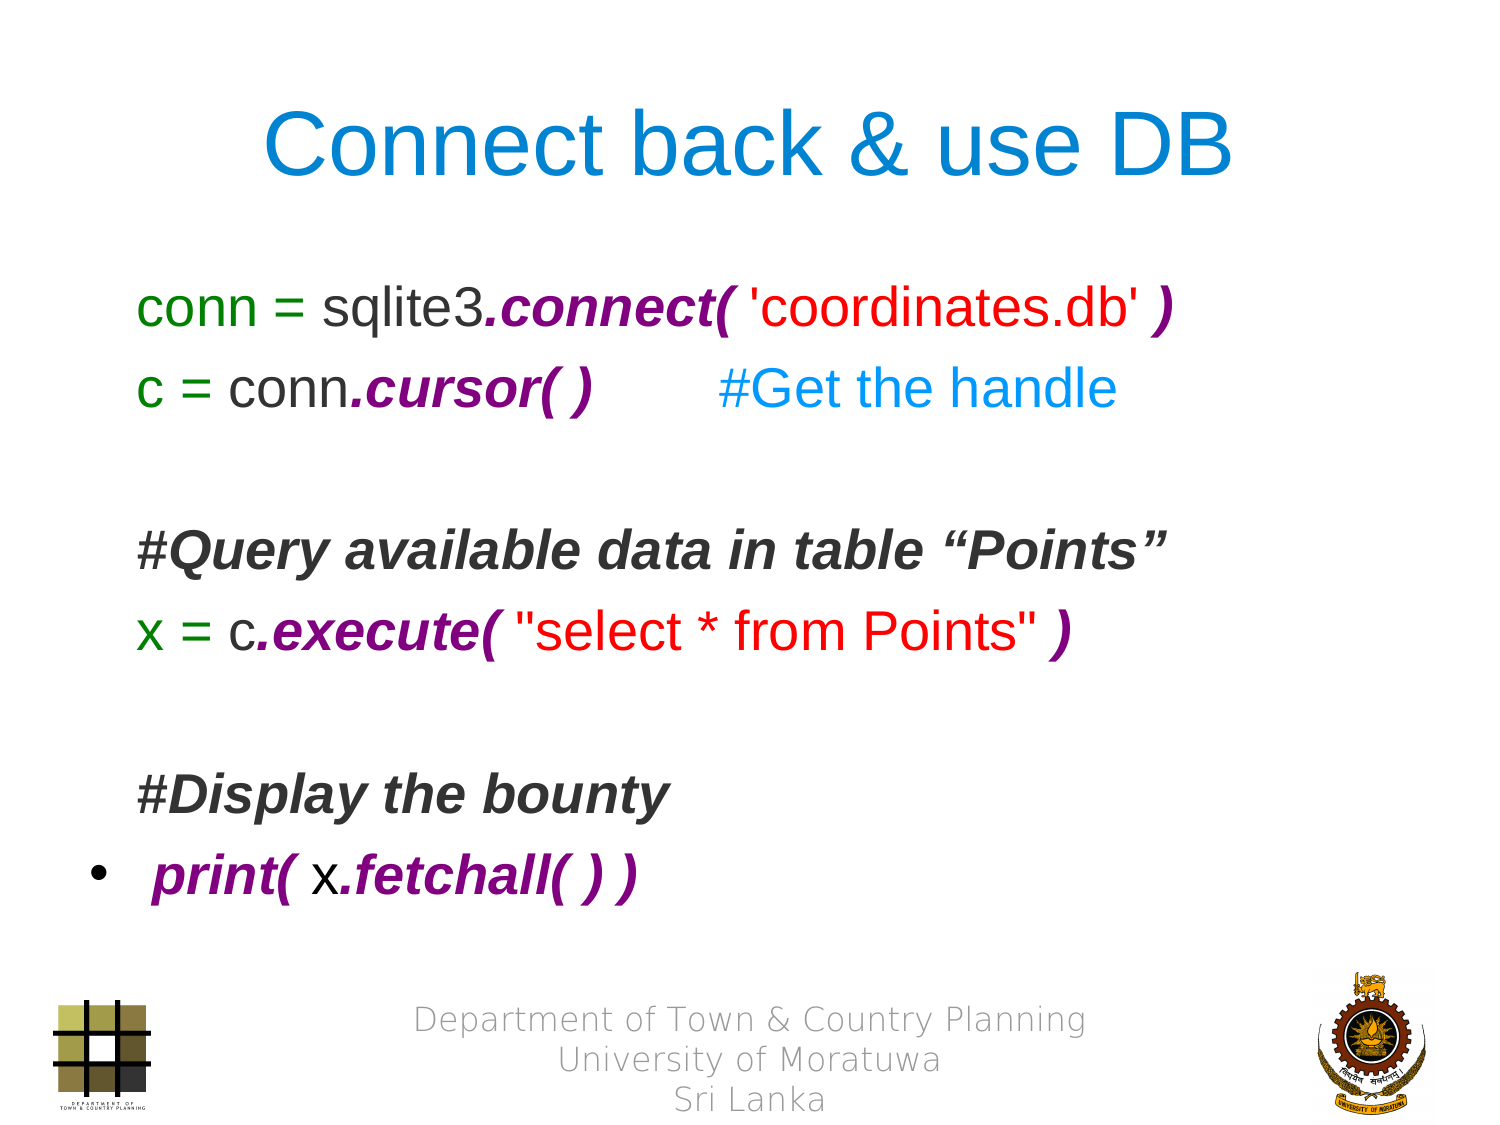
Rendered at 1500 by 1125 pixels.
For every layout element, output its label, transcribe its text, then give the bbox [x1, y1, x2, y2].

title Connect back & use DB [75, 45, 1426, 233]
picture [1312, 966, 1435, 1125]
picture [53, 1000, 151, 1110]
list conn = sqlite3.connect( 'coordinates.db' ) c = conn.cursor( ) #Get the handle #Query available data in table “Points” x = c.execute( "select * from Points" ) #Display the bounty print( x.fetchall( ) ) [75, 262, 1426, 916]
